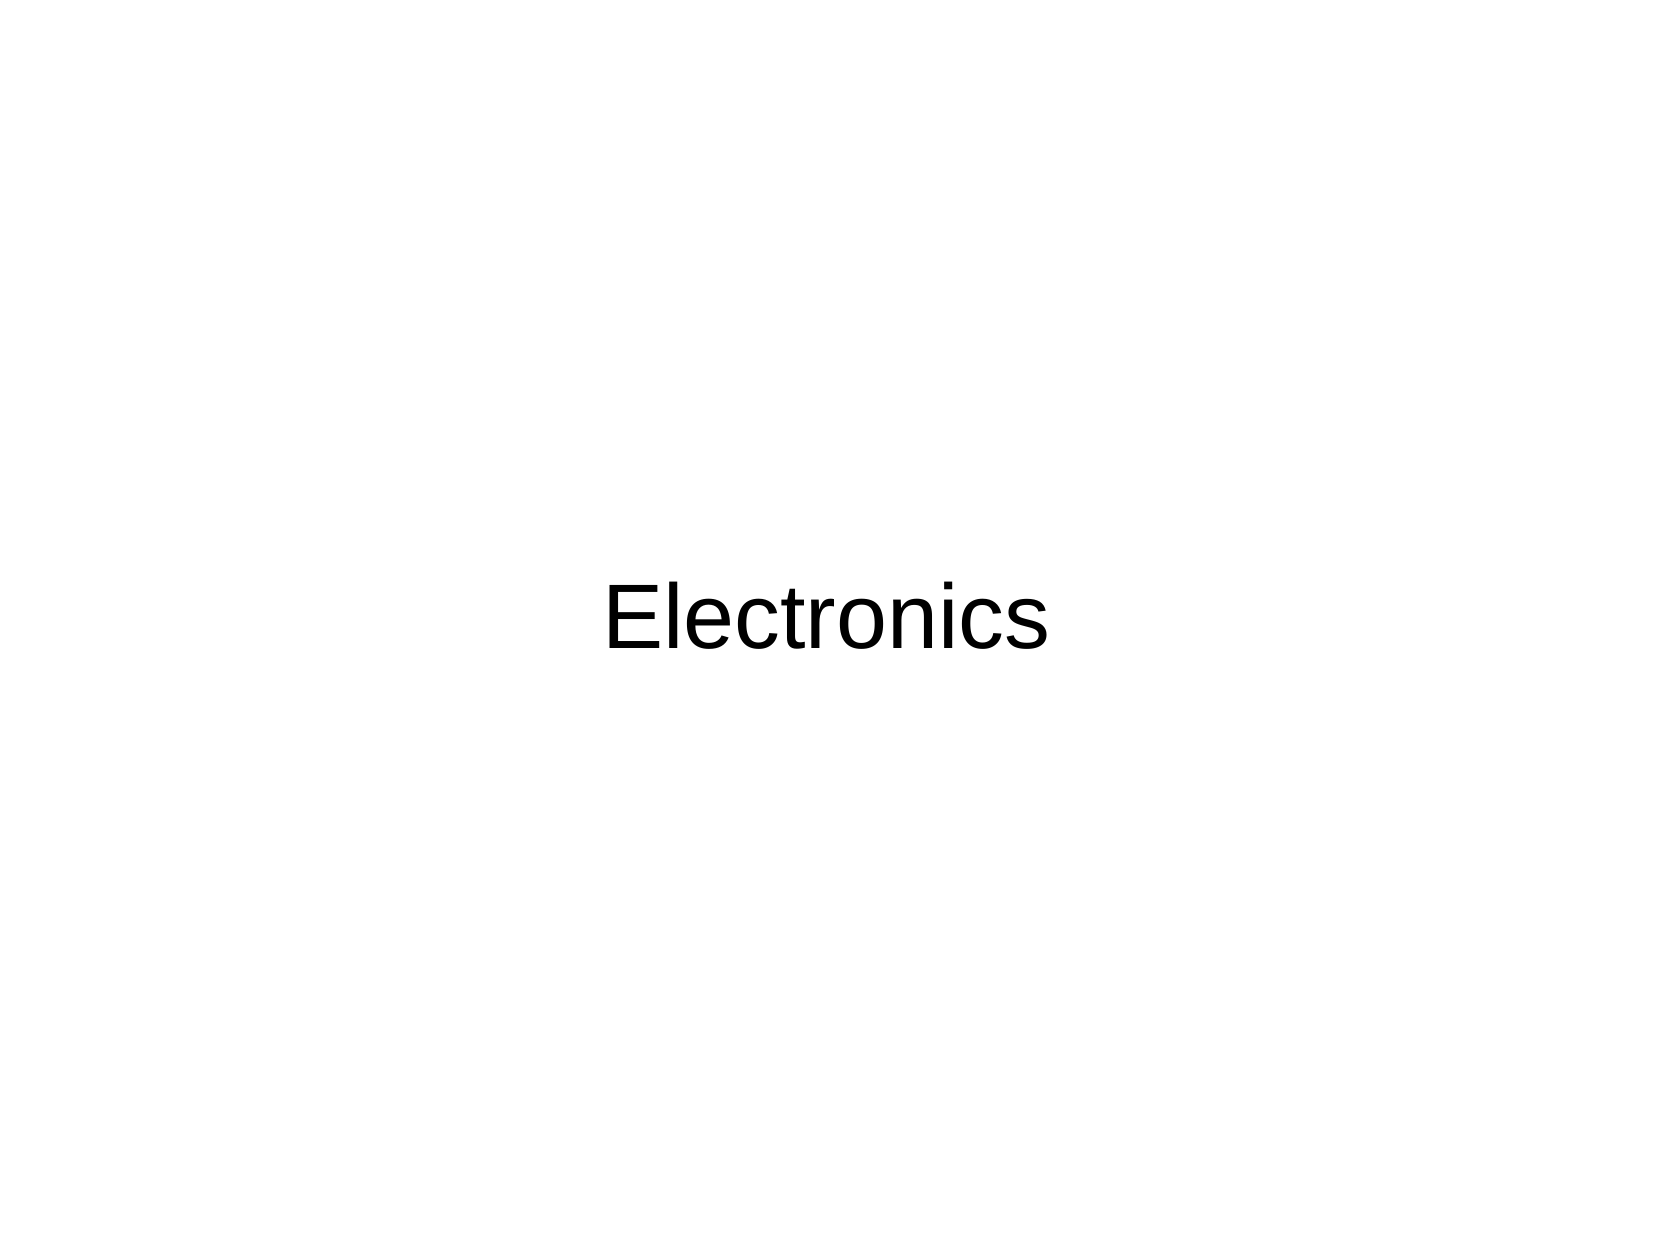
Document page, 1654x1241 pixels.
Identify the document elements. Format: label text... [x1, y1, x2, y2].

title Electronics [82, 49, 1571, 1186]
